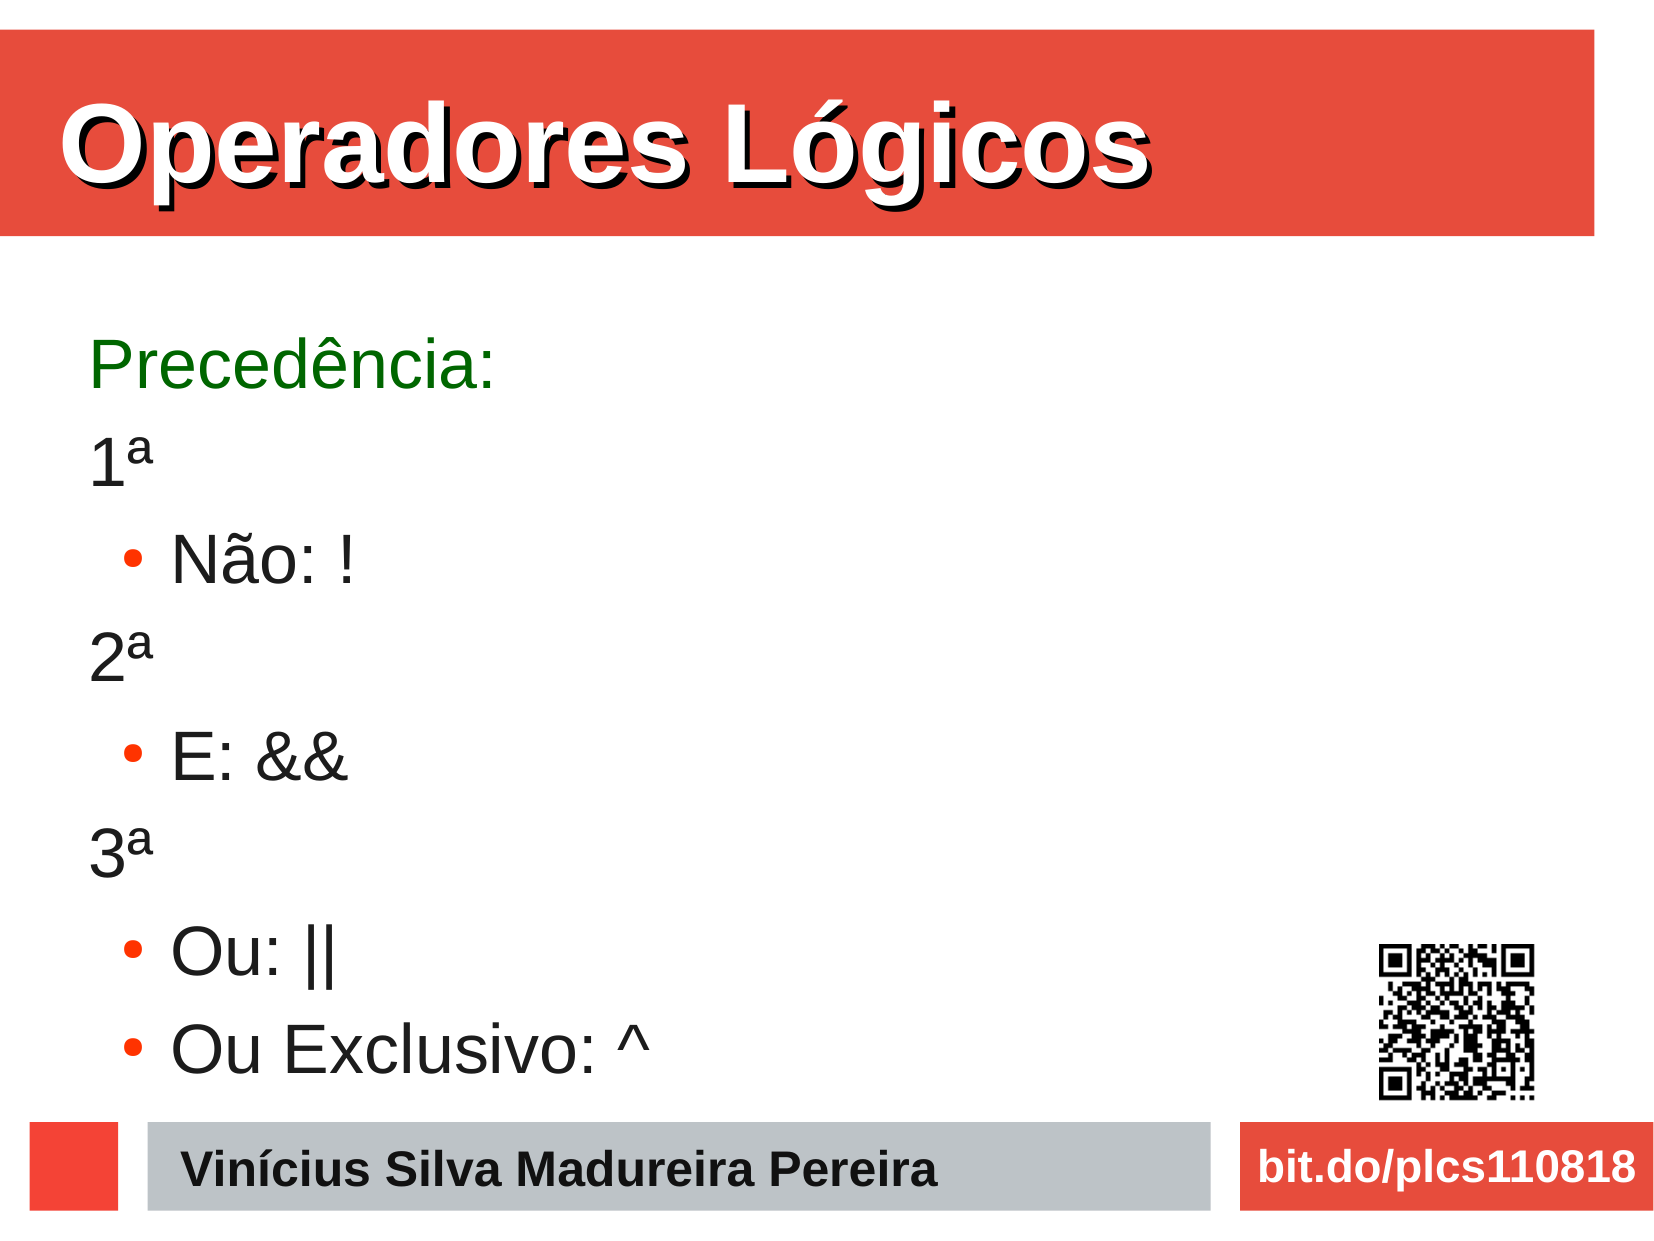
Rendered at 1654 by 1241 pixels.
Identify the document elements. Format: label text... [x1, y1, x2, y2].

picture [1379, 944, 1536, 1102]
text_box Vinícius Silva Madureira Pereira [165, 1133, 1170, 1205]
list Precedência: 1ª Não: ! 2ª E: && 3ª Ou: || Ou Exclusivo: ^ [59, 324, 1565, 1093]
title Operadores Lógicos [59, 59, 1595, 207]
text_box bit.do/plcs110818 [1228, 1133, 1654, 1205]
